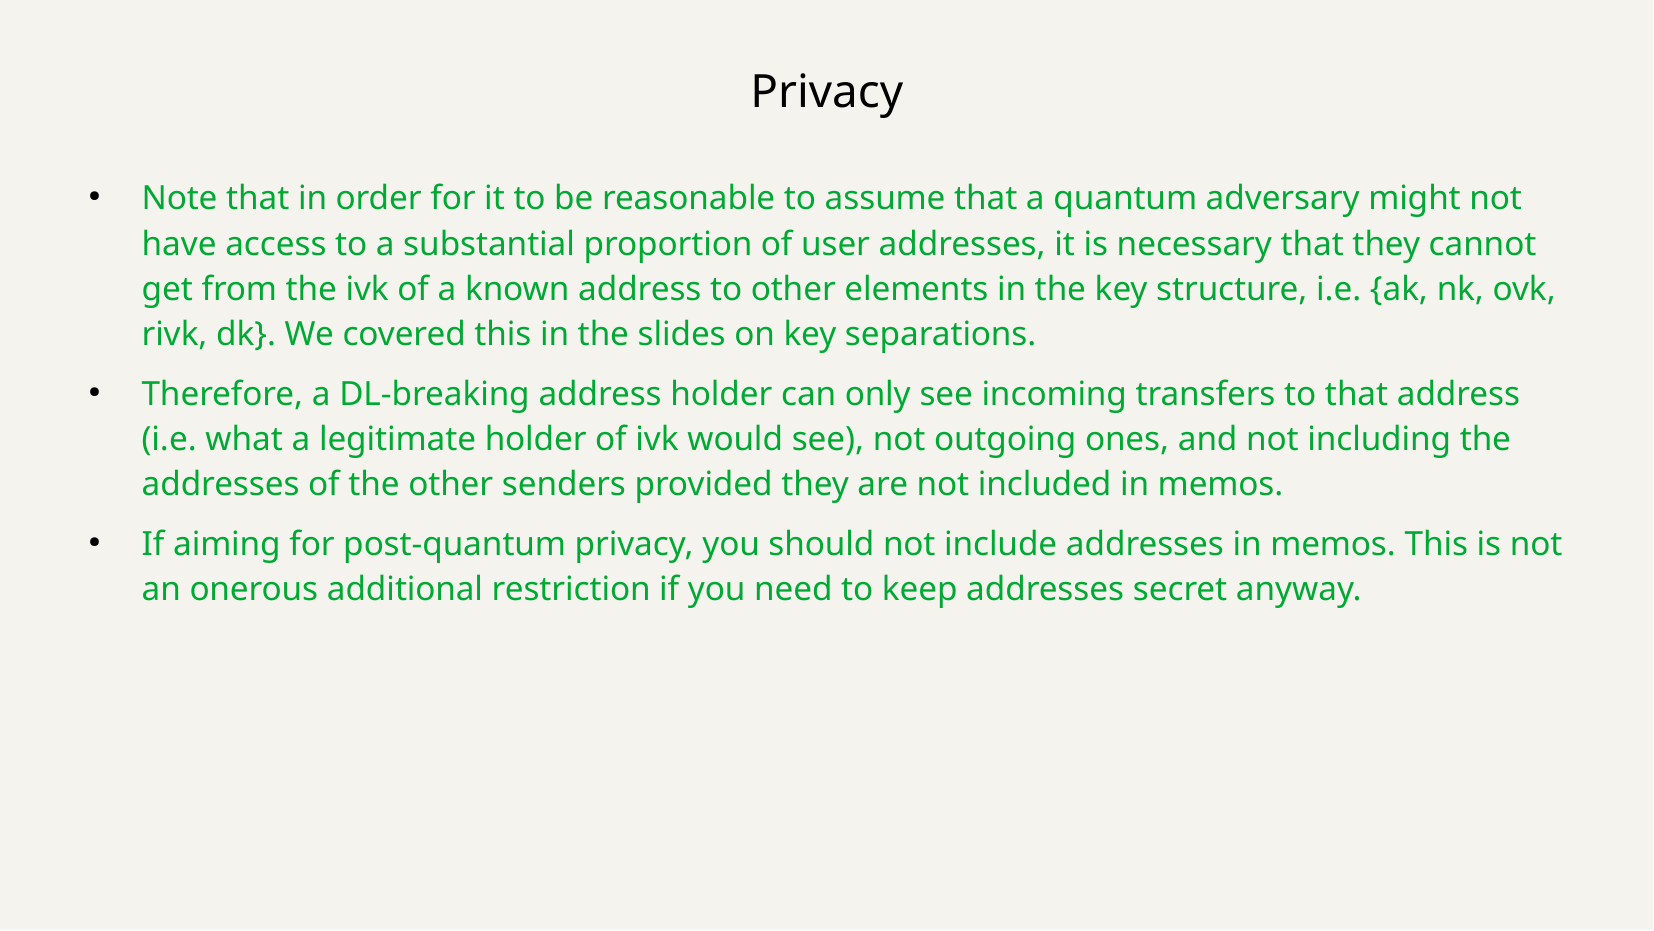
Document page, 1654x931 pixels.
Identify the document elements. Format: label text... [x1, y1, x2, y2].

title Privacy [82, 57, 1571, 121]
list Note that in order for it to be reasonable to assume that a quantum adversary might not have access to a substantial proportion of user addresses, it is necessary that they cannot get from the ivk of a known address to other elements in the key structure, i.e. {ak, nk, ovk, rivk, dk}. We covered this in the slides on key separations. Therefore, a DL-breaking address holder can only see incoming transfers to that address (i.e. what a legitimate holder of ivk would see), not outgoing ones, and not including the addresses of the other senders provided they are not included in memos. If aiming for post-quantum privacy, you should not include addresses in memos. This is not an onerous additional restriction if you need to keep addresses secret anyway. [70, 174, 1571, 863]
